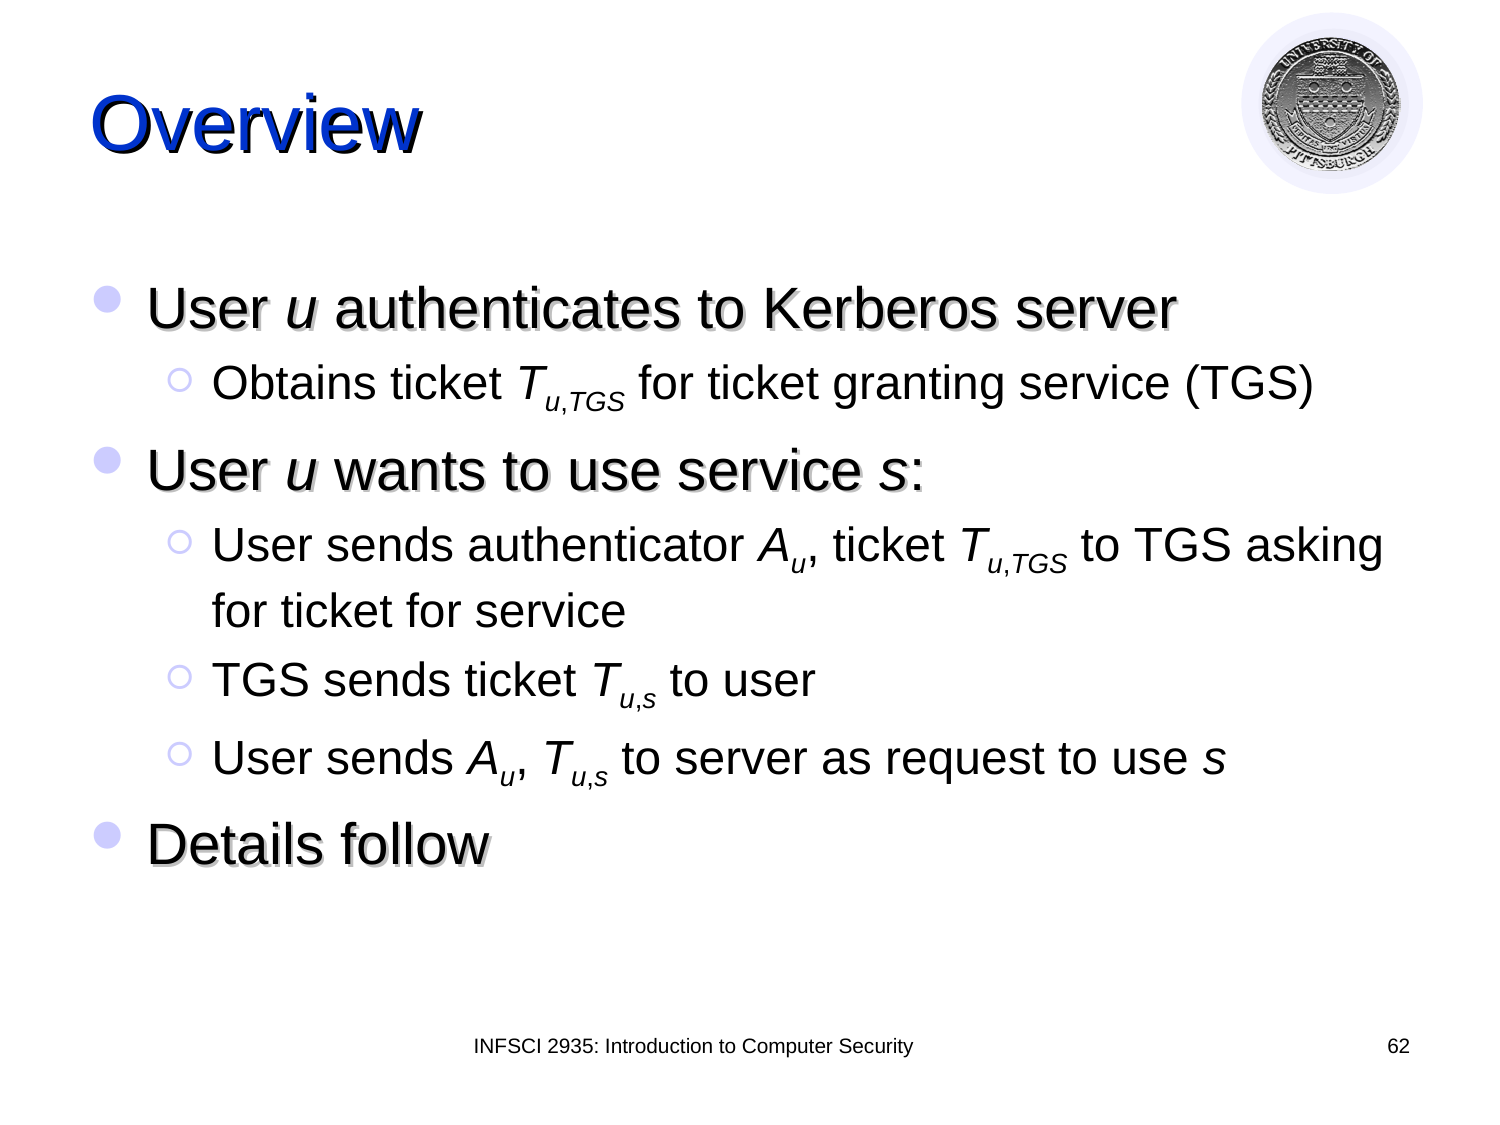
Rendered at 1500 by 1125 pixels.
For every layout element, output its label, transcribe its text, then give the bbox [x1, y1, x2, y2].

title Overview [75, 24, 1426, 213]
list User u authenticates to Kerberos server Obtains ticket Tu,TGS for ticket granting service (TGS) User u wants to use service s: User sends authenticator Au, ticket Tu,TGS to TGS asking for ticket for service TGS sends ticket Tu,s to user User sends Au, Tu,s to server as request to use s Details follow [75, 262, 1426, 1006]
